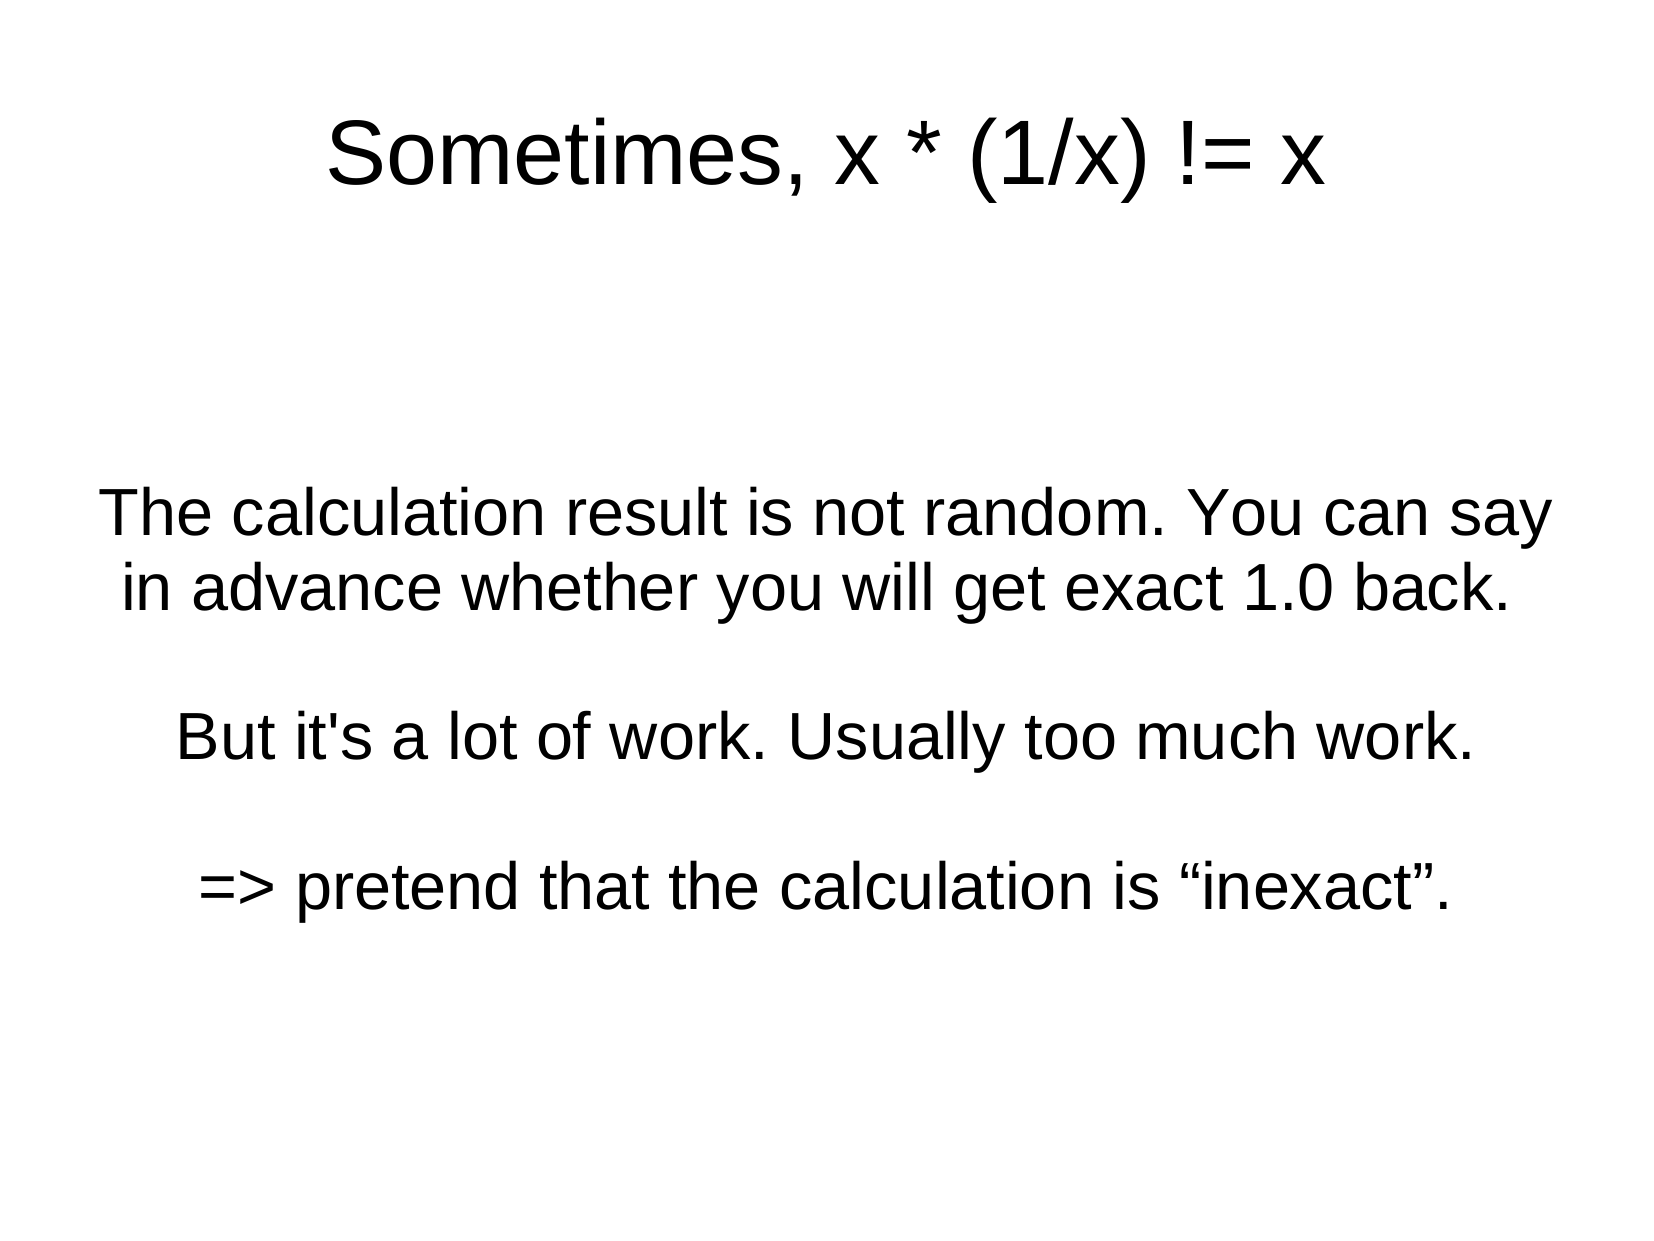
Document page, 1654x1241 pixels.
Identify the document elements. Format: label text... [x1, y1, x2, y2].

subtitle The calculation result is not random. You can say in advance whether you will get exact 1.0 back. But it's a lot of work. Usually too much work. => pretend that the calculation is “inexact”. [82, 290, 1571, 1109]
title Sometimes, x * (1/x) != x [82, 49, 1571, 257]
